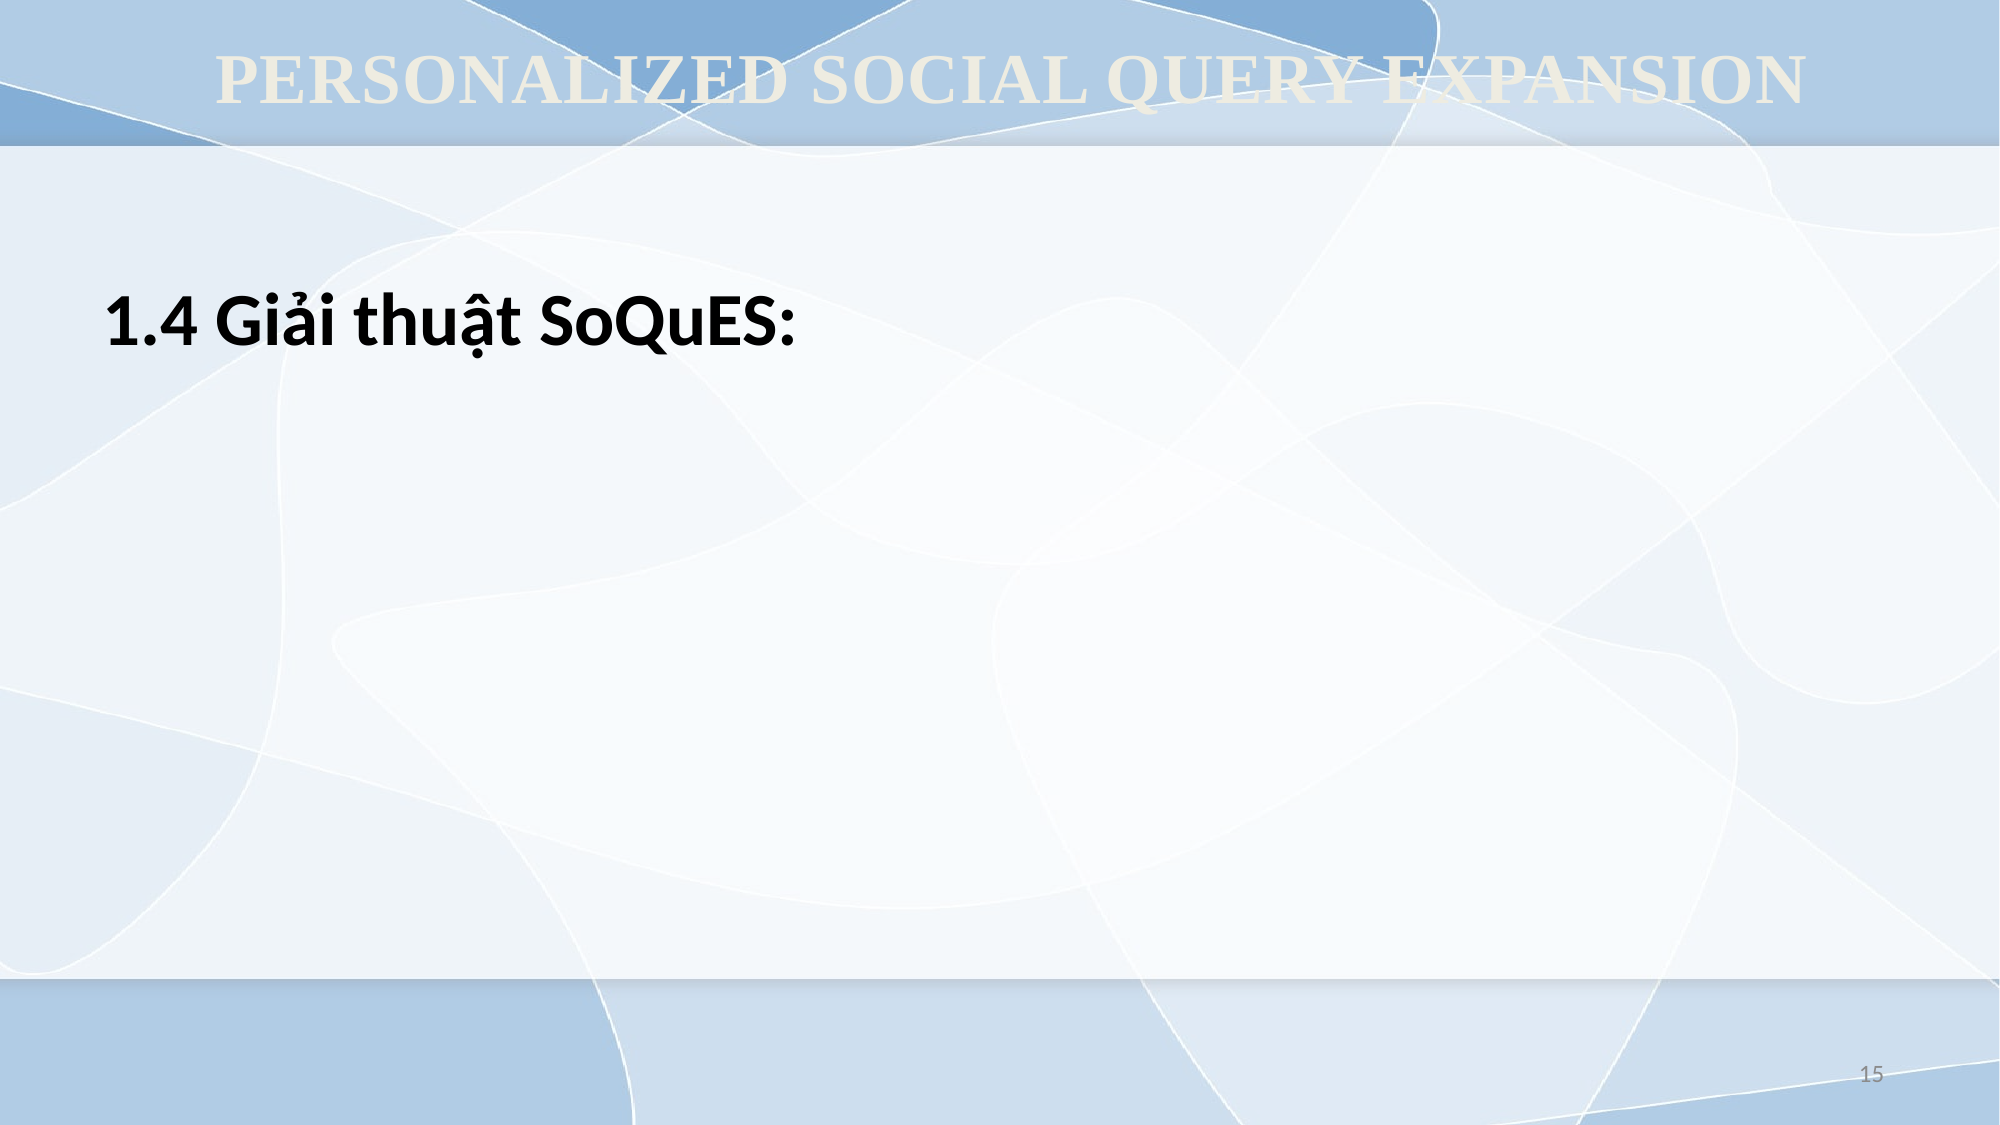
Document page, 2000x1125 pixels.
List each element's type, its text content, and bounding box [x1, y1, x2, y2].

title PERSONALIZED SOCIAL QUERY EXPANSION [24, 0, 2000, 150]
list 1.4 Giải thuật SoQuES: [12, 262, 1950, 925]
slide_number <number> [1432, 1042, 1900, 1103]
